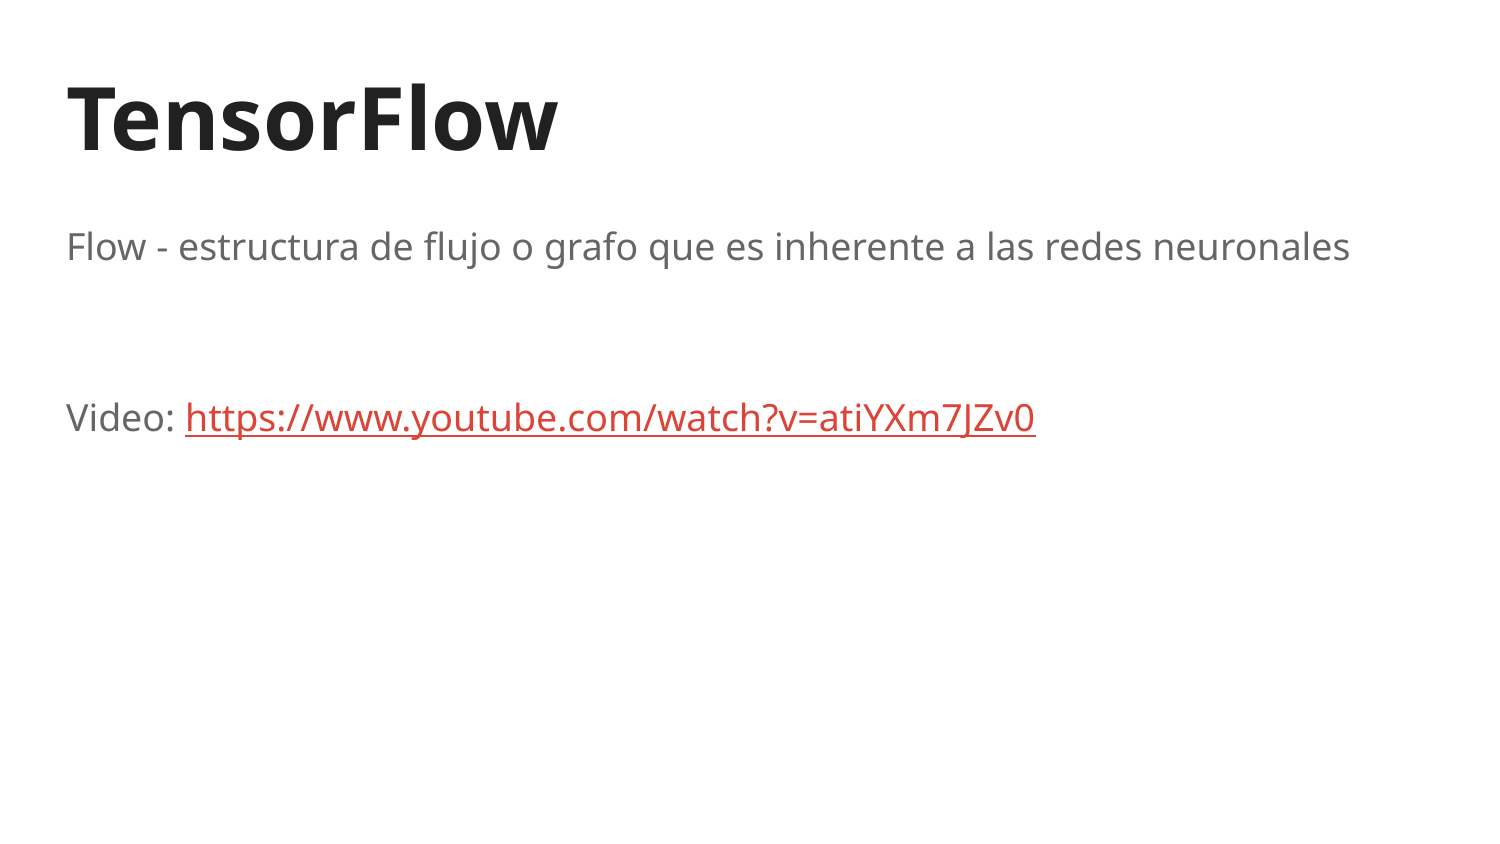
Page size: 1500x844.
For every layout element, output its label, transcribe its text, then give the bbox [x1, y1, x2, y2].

title TensorFlow [51, 48, 1449, 180]
list Flow - estructura de flujo o grafo que es inherente a las redes neuronales Video: https://www.youtube.com/watch?v=atiYXm7JZv0 [51, 201, 1449, 750]
